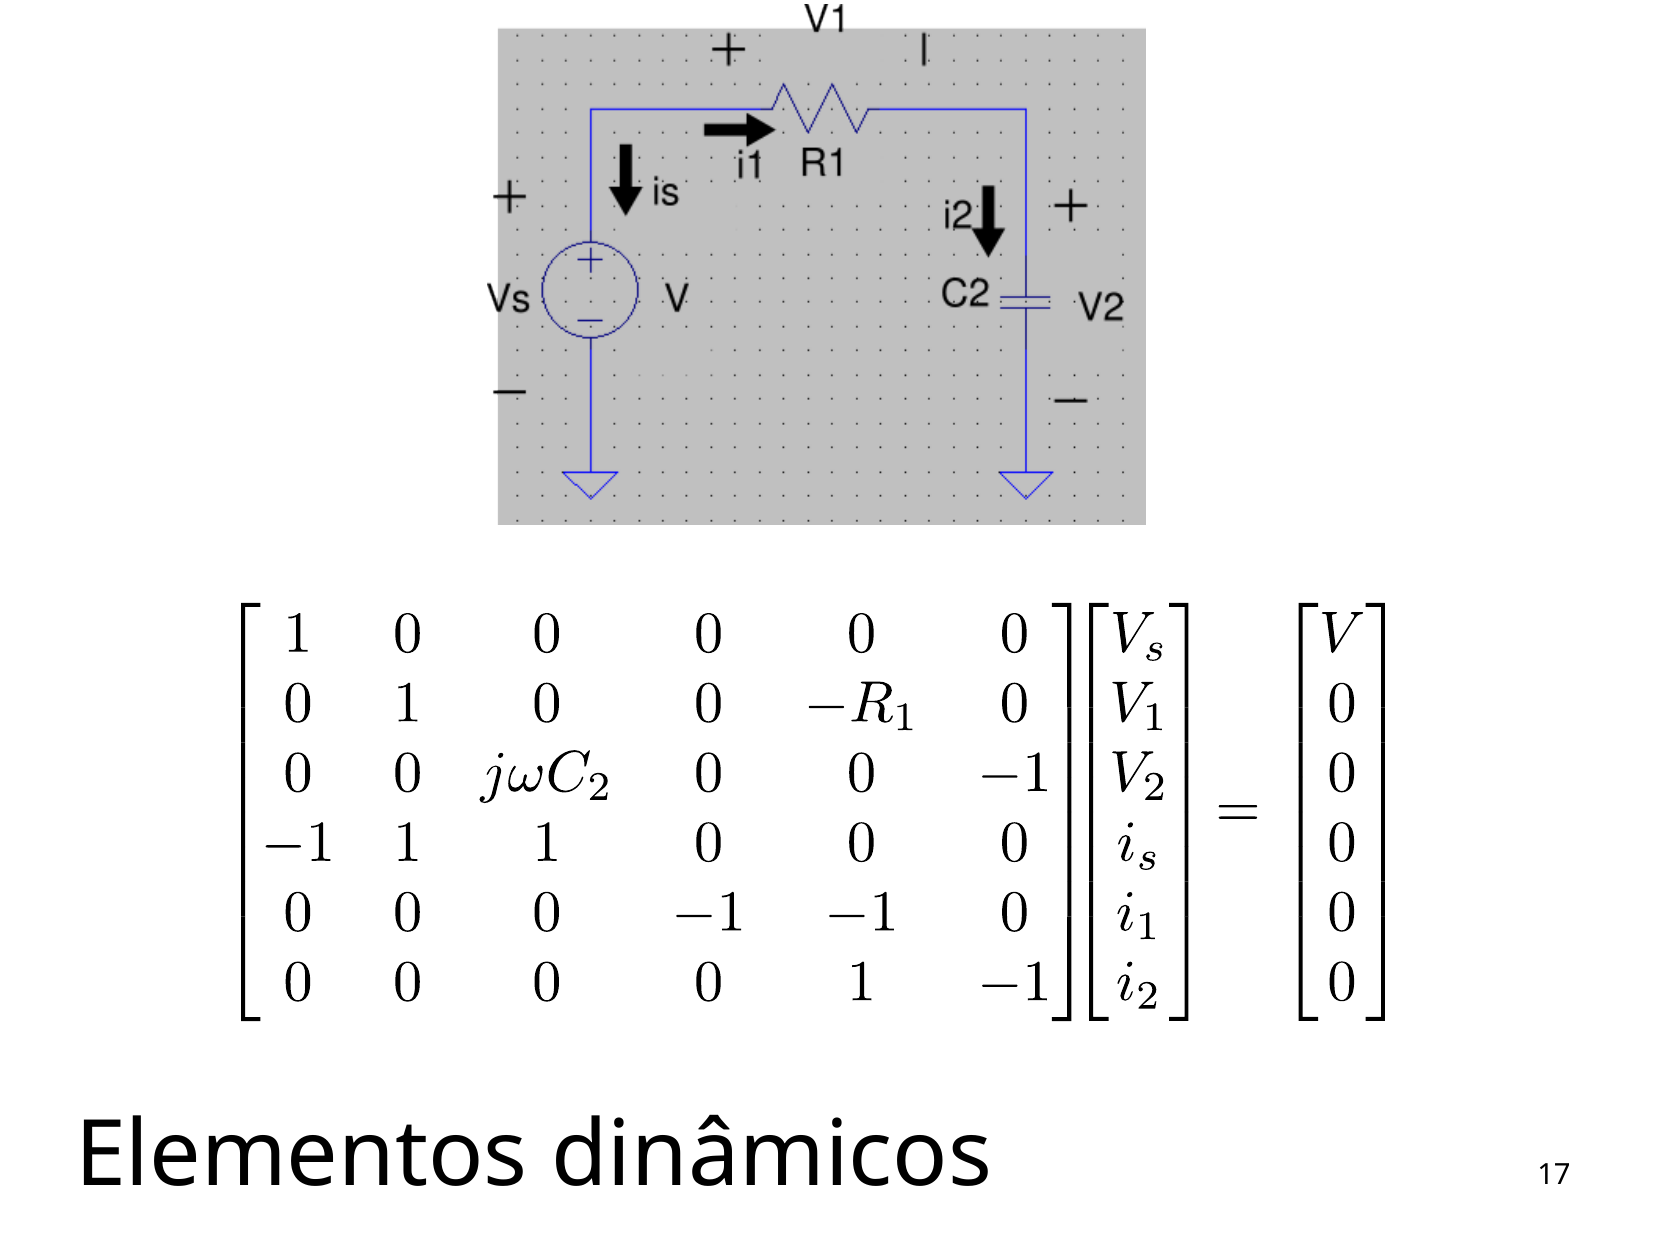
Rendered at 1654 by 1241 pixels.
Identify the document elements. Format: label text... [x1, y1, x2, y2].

text_box [225, 602, 1072, 1022]
list Elementos dinâmicos (AC) [4, 1087, 1163, 1241]
text_box [1218, 602, 1385, 1021]
text_box [1073, 602, 1189, 1021]
picture [487, 4, 1146, 526]
